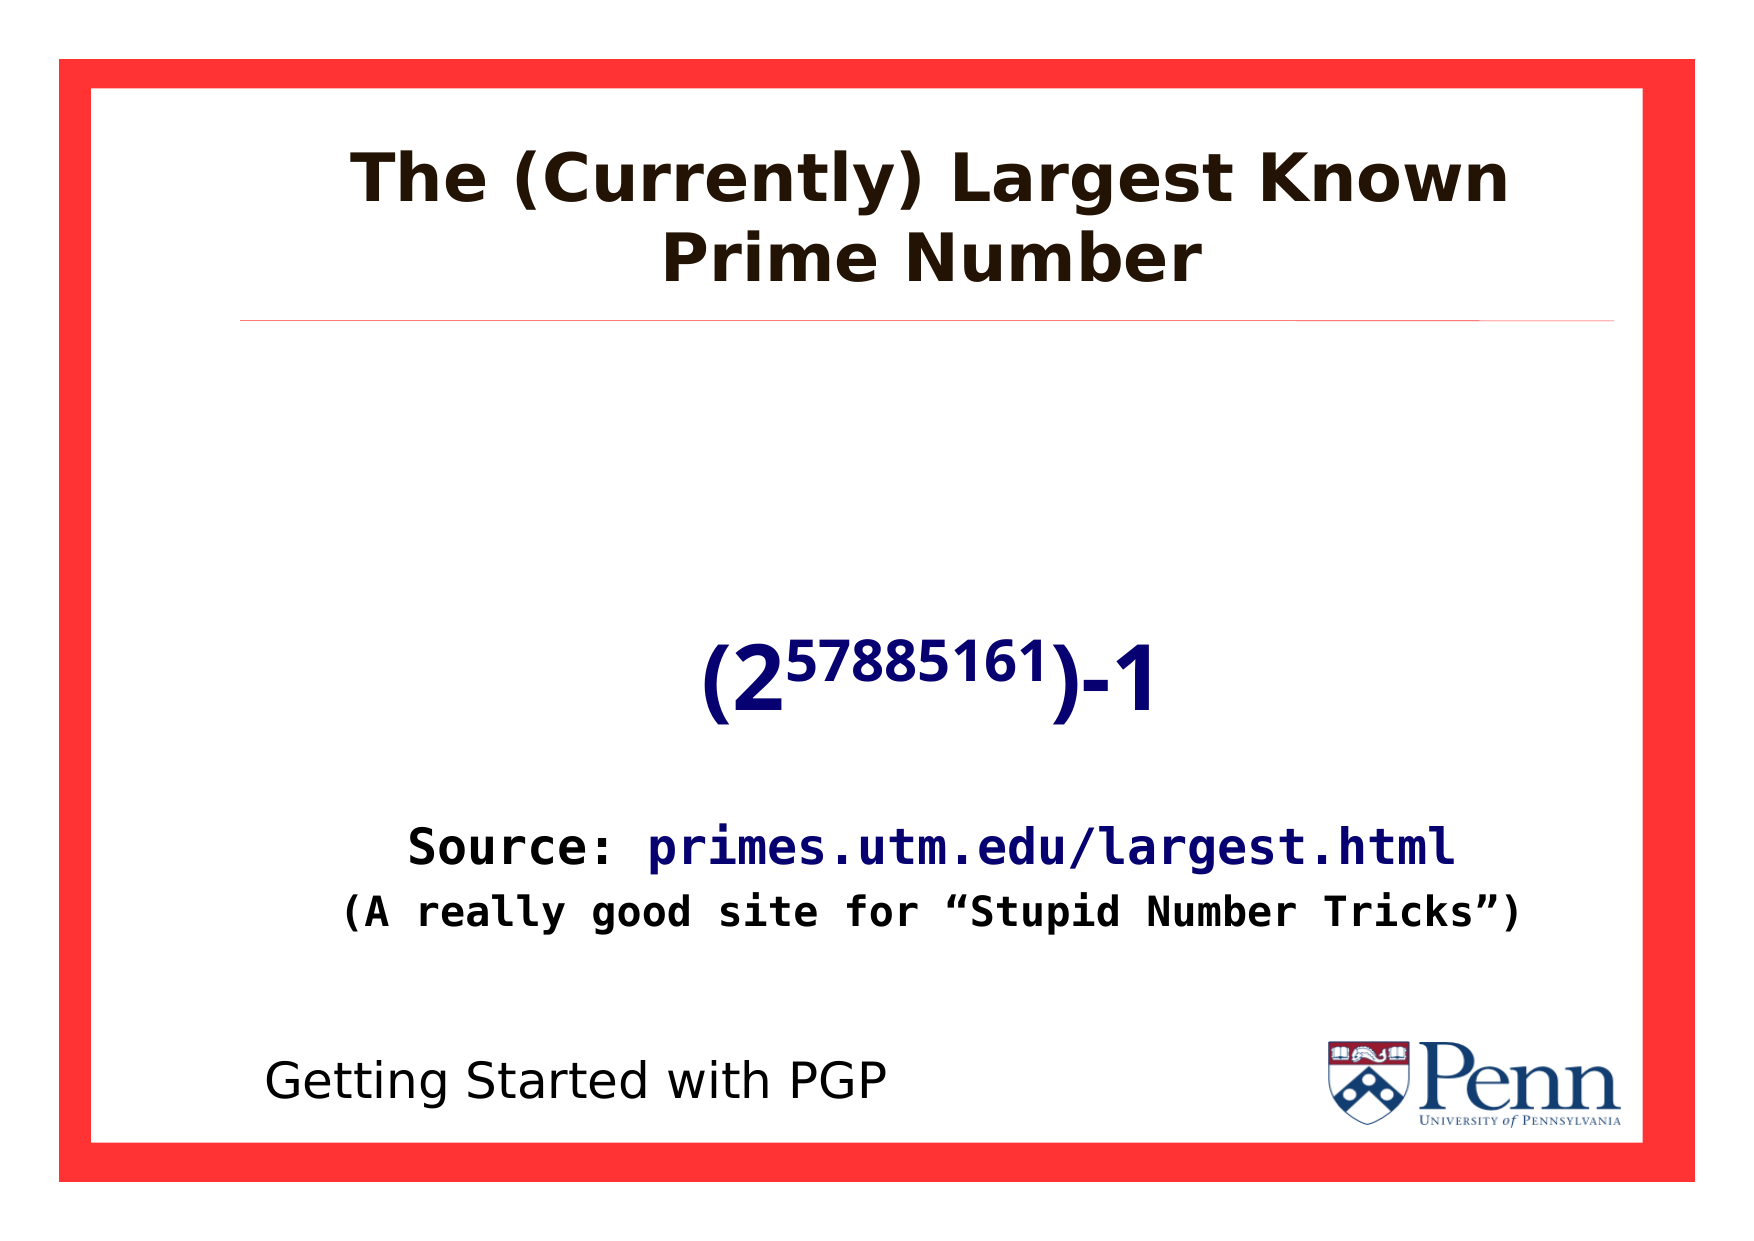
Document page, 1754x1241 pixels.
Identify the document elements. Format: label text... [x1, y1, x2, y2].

list (257885161)-1 Source: primes.utm.edu/largest.html (A really good site for “Stupid Number Tricks”) [249, 345, 1614, 1020]
title The (Currently) Largest Known Prime Number [249, 120, 1614, 309]
picture [1327, 1039, 1621, 1128]
